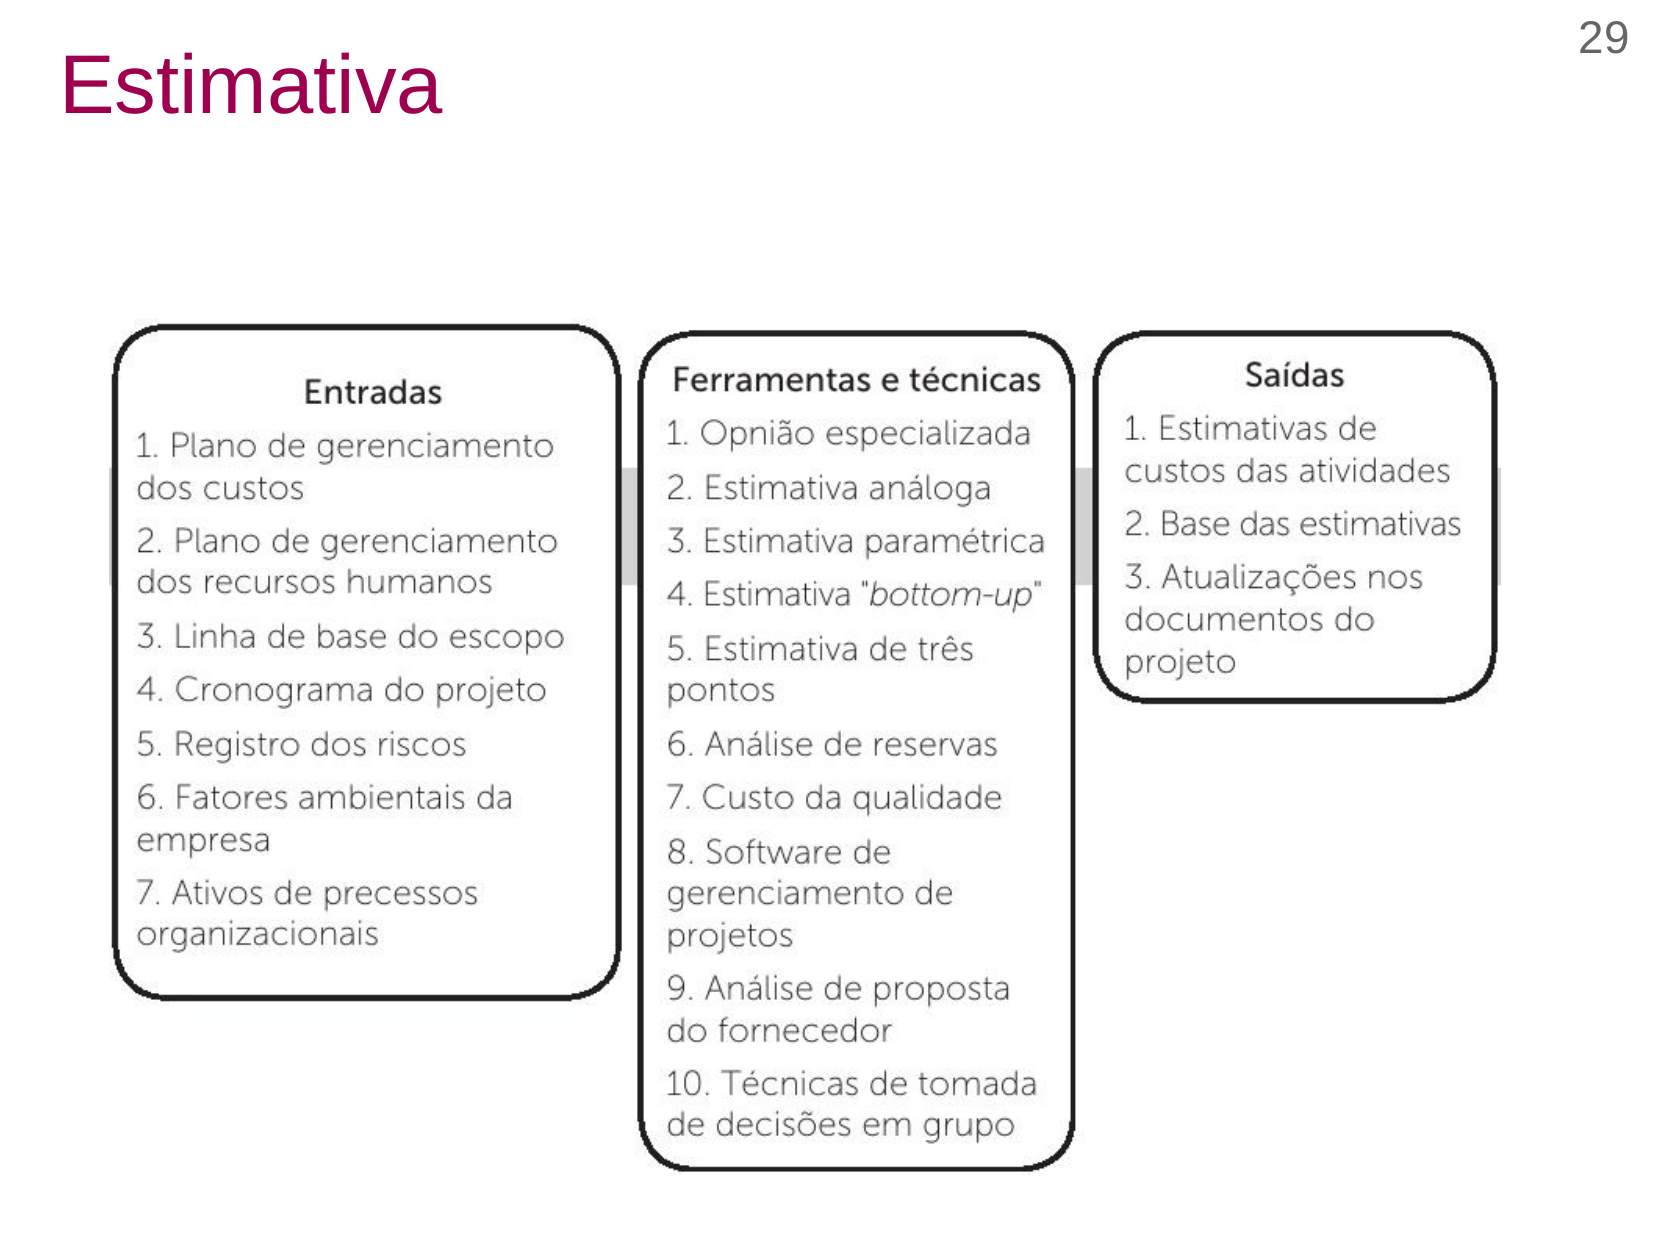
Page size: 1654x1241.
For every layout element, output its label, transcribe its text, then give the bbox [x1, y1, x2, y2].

picture [109, 318, 1501, 1175]
title Estimativa [59, 29, 1595, 148]
